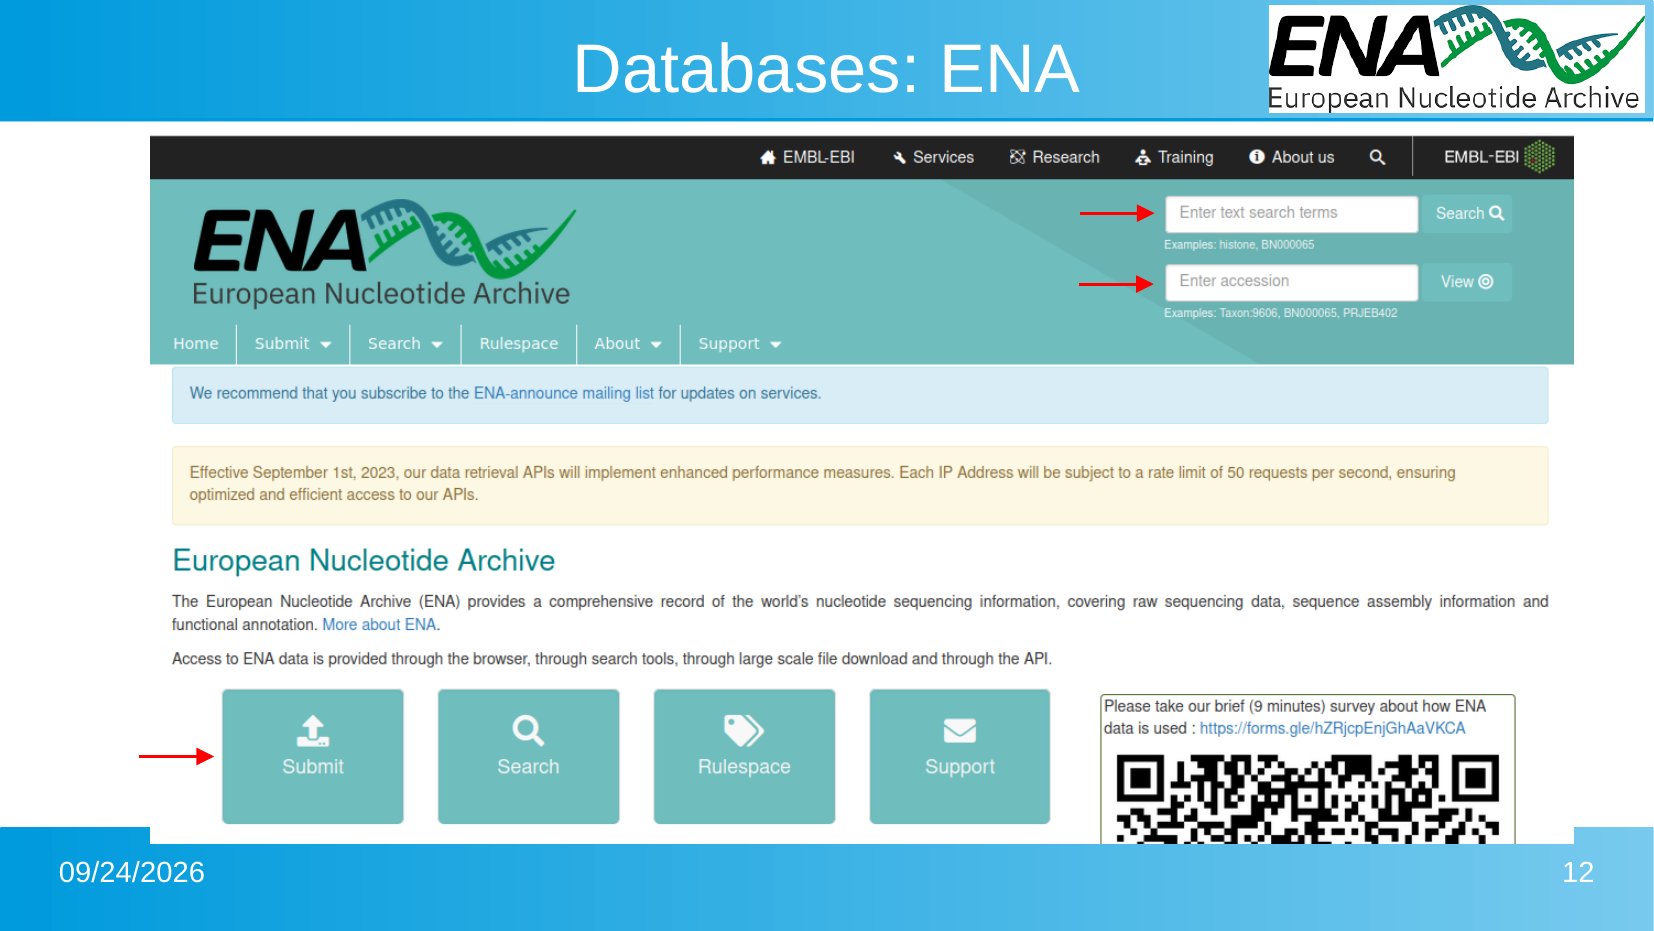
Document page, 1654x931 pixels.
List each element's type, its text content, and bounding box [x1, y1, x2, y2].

title Databases: ENA [59, 29, 1269, 108]
picture [150, 133, 1574, 844]
picture [1269, 5, 1645, 113]
